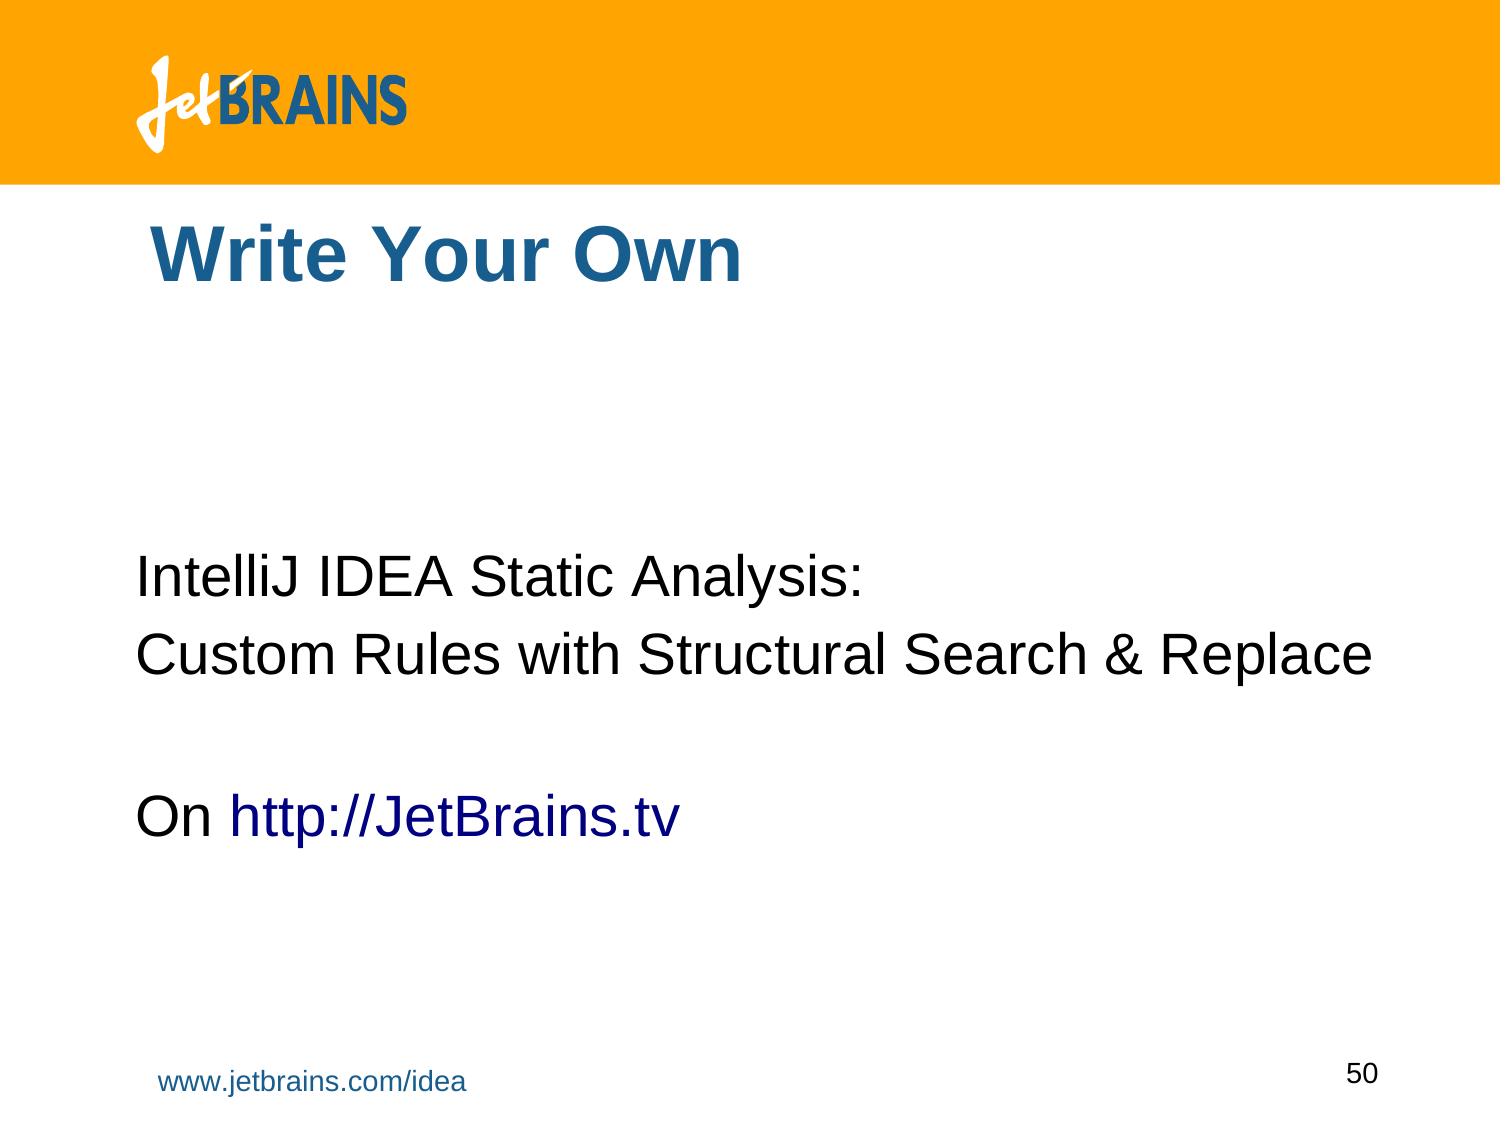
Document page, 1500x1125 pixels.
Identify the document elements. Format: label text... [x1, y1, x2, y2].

title Write Your Own [135, 194, 1377, 305]
text_box IntelliJ IDEA Static Analysis: Custom Rules with Structural Search & Replace On http://JetBrains.tv [135, 326, 1377, 1069]
